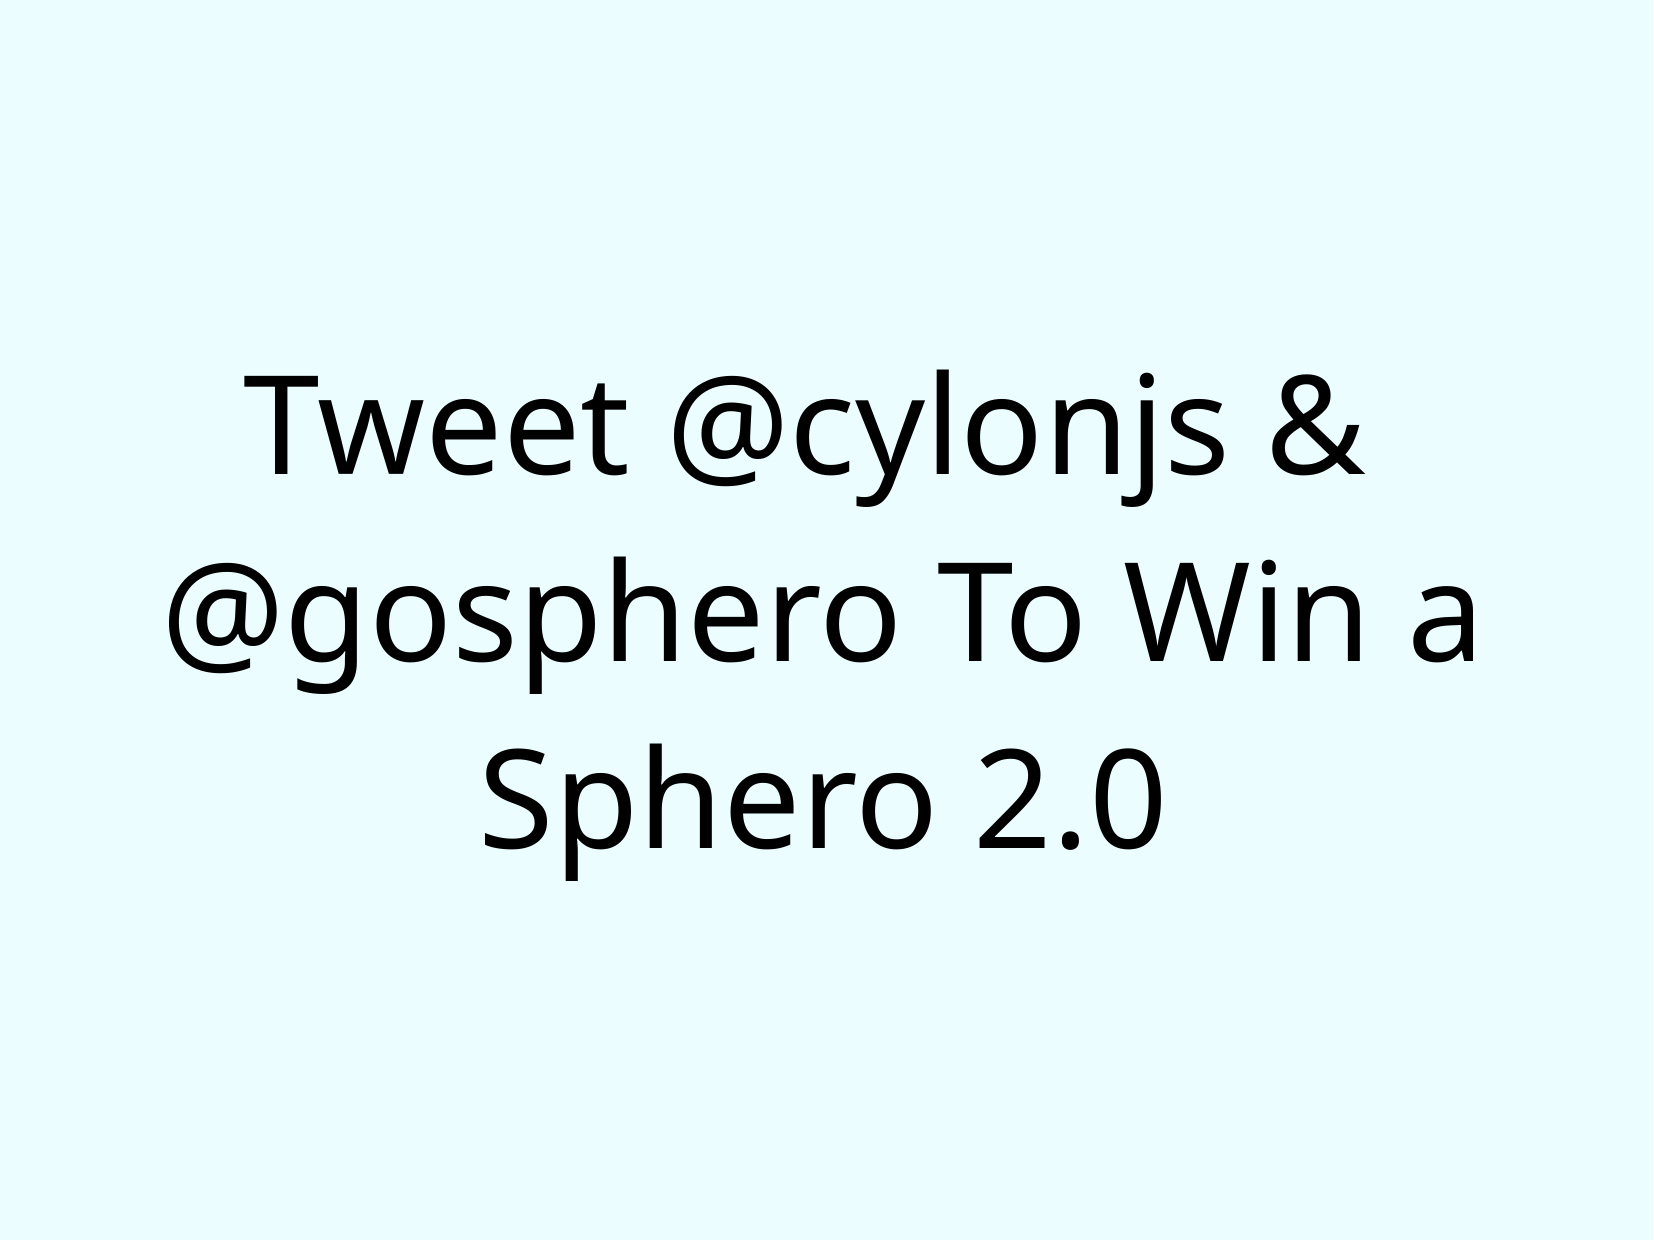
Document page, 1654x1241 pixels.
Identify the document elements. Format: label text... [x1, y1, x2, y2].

text_box Tweet @cylonjs & @gosphero To Win a Sphero 2.0 [79, 0, 1568, 1229]
